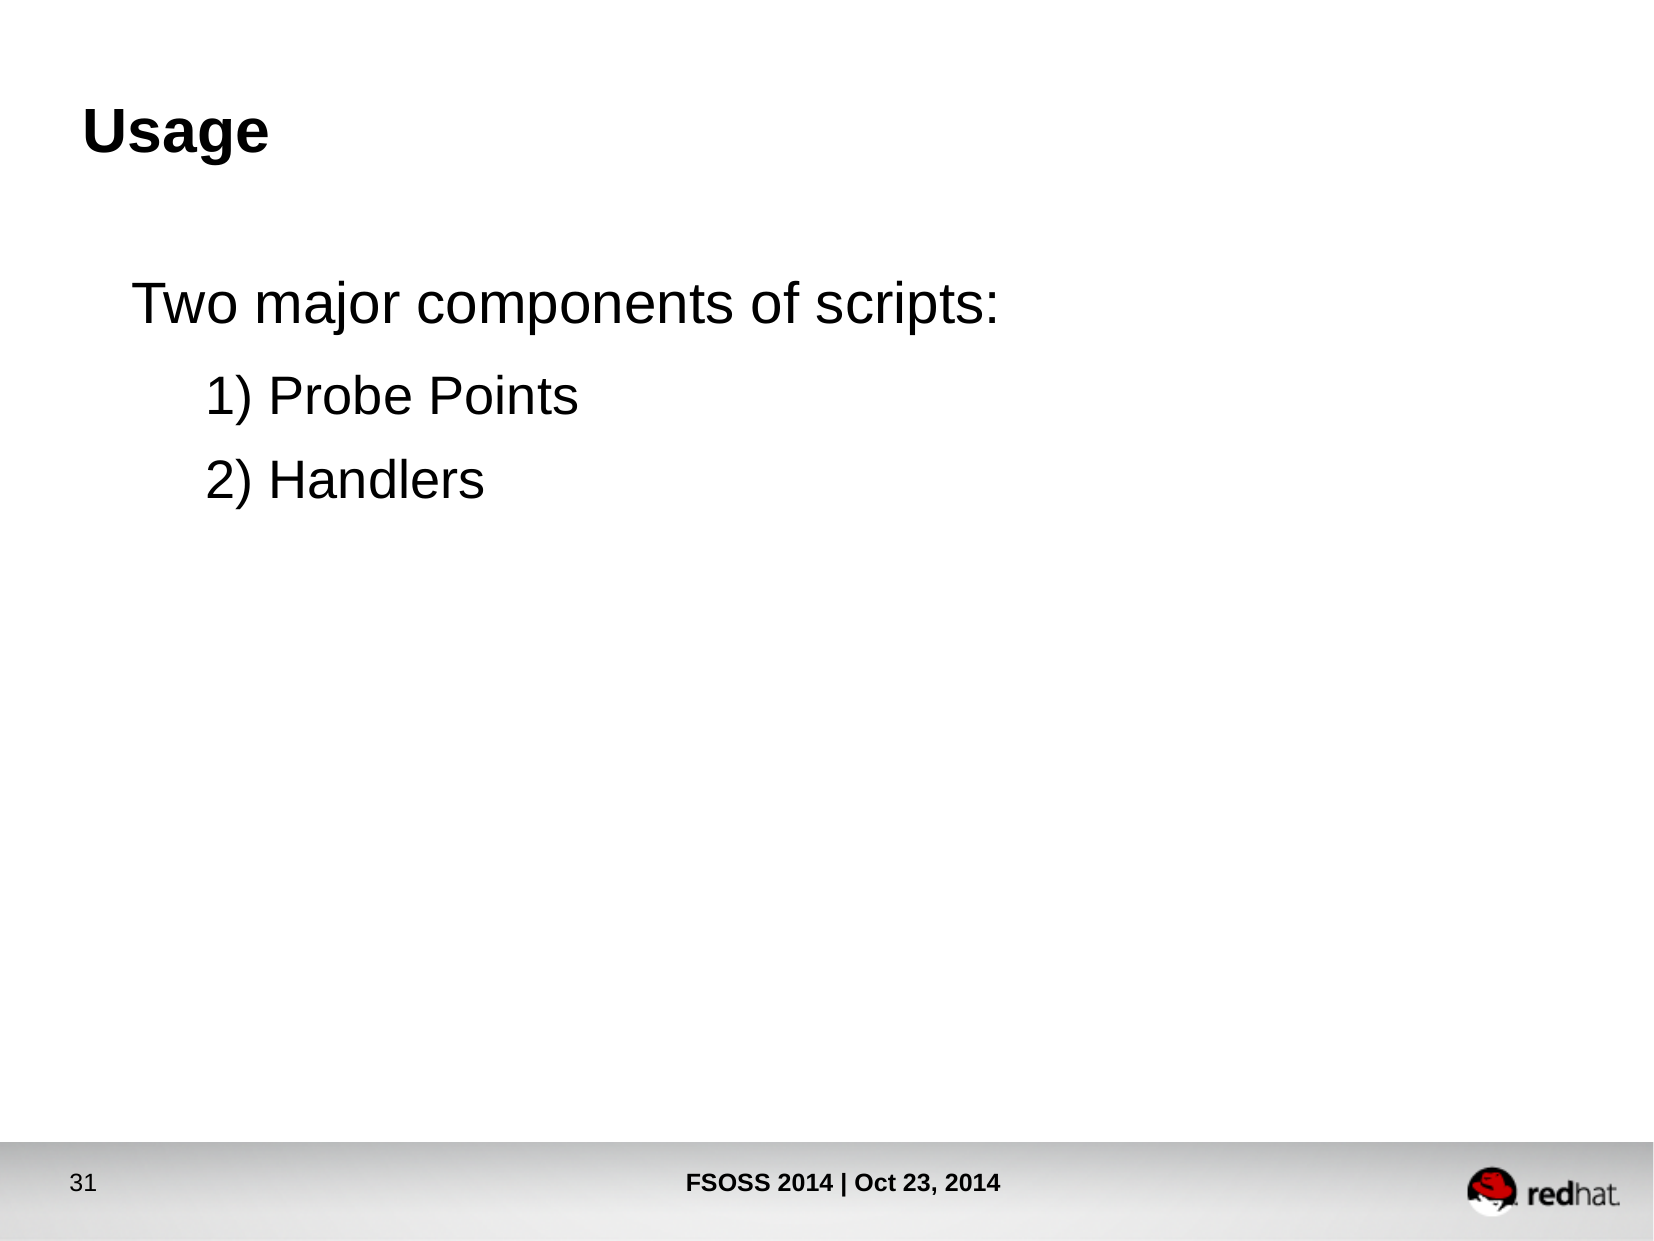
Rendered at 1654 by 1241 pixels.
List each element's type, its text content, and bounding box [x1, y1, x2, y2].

picture [0, 1142, 1654, 1241]
list Two major components of scripts: 1) Probe Points 2) Handlers [71, 270, 1561, 976]
title Usage [82, 49, 1571, 257]
